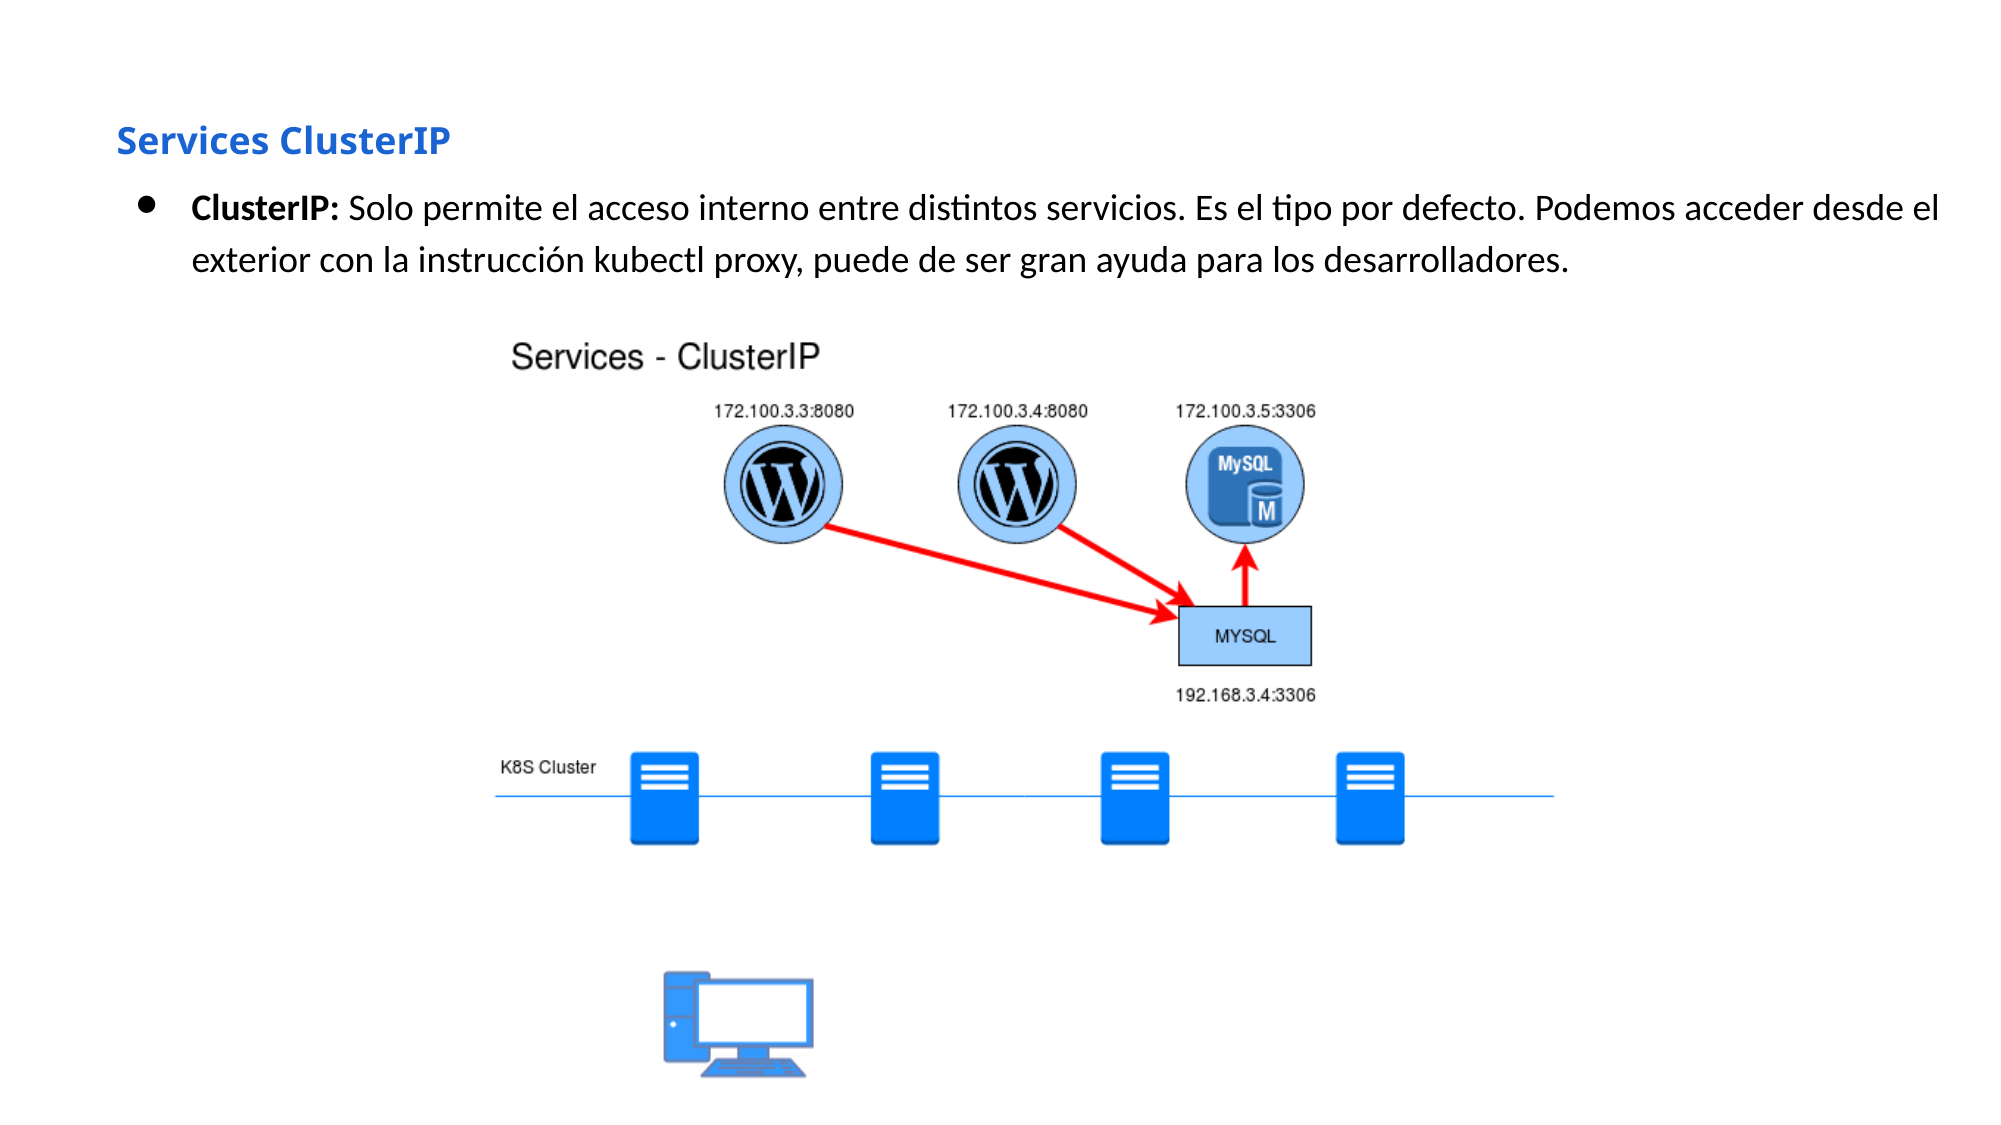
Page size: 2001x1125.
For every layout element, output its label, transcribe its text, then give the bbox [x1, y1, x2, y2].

picture [436, 322, 1571, 1093]
text_box ClusterIP: Solo permite el acceso interno entre distintos servicios. Es el tipo por defecto. Podemos acceder desde el exterior con la instrucción kubectl proxy, puede de ser gran ayuda para los desarrolladores. [101, 169, 1977, 323]
text_box Services ClusterIP [101, 110, 532, 170]
